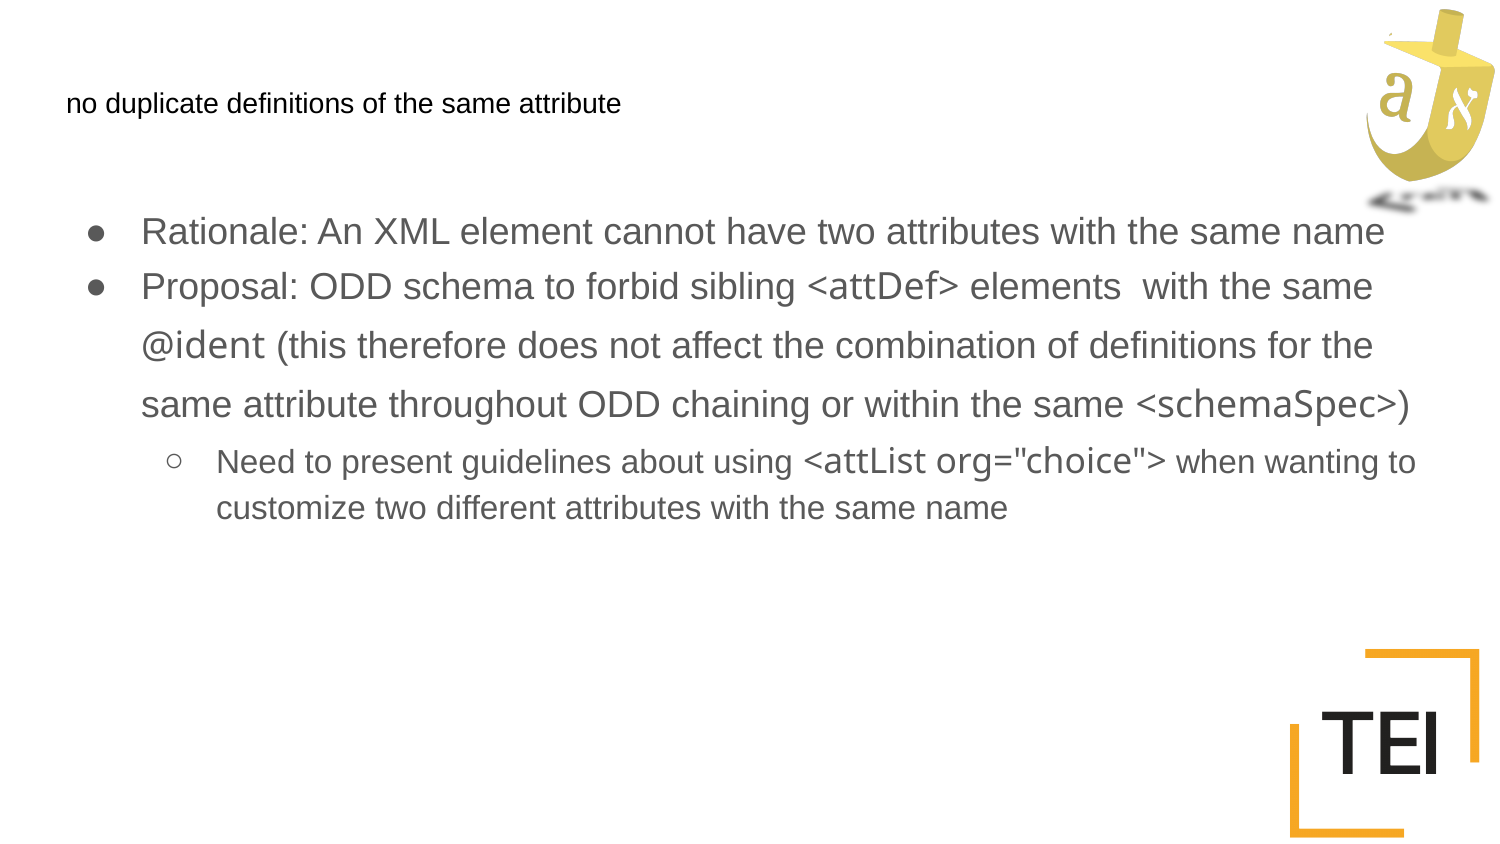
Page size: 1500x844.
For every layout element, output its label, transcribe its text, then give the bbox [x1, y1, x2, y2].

picture [1352, 0, 1500, 220]
list Rationale: An XML element cannot have two attributes with the same name Proposal: ODD schema to forbid sibling <attDef> elements with the same @ident (this therefore does not affect the combination of definitions for the same attribute throughout ODD chaining or within the same <schemaSpec>) Need to present guidelines about using <attList org="choice"> when wanting to customize two different attributes with the same name [51, 189, 1449, 750]
title no duplicate definitions of the same attribute [51, 72, 1449, 167]
picture [1285, 645, 1484, 844]
